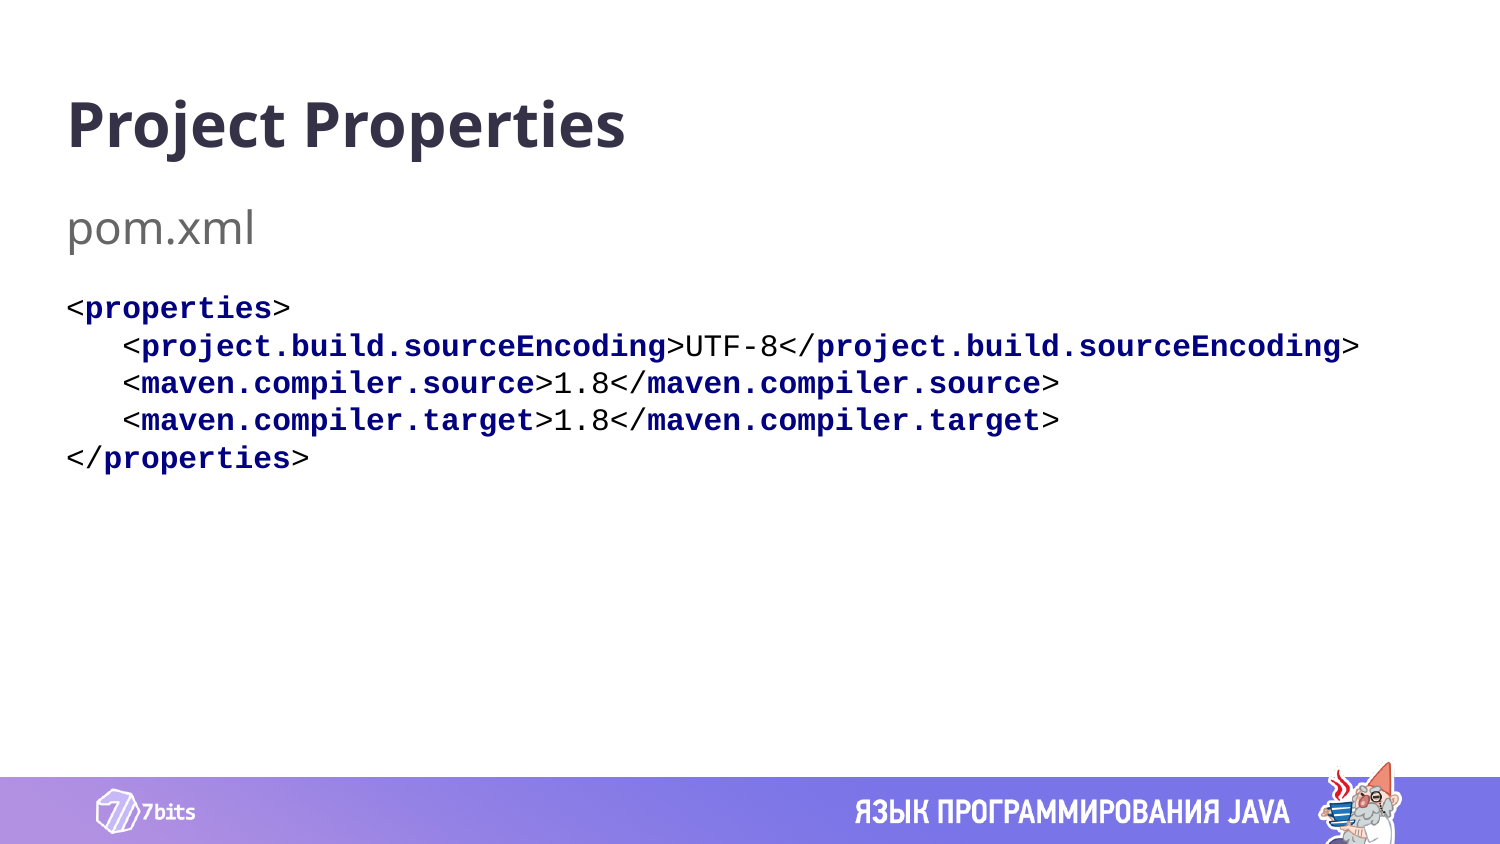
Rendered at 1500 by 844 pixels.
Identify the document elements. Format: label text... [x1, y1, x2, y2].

list pom.xml <properties> <project.build.sourceEncoding>UTF-8</project.build.sourceEncoding> <maven.compiler.source>1.8</maven.compiler.source> <maven.compiler.target>1.8</maven.compiler.target> </properties> [51, 184, 1449, 745]
title Project Properties [51, 69, 1449, 164]
picture [0, 717, 1500, 844]
